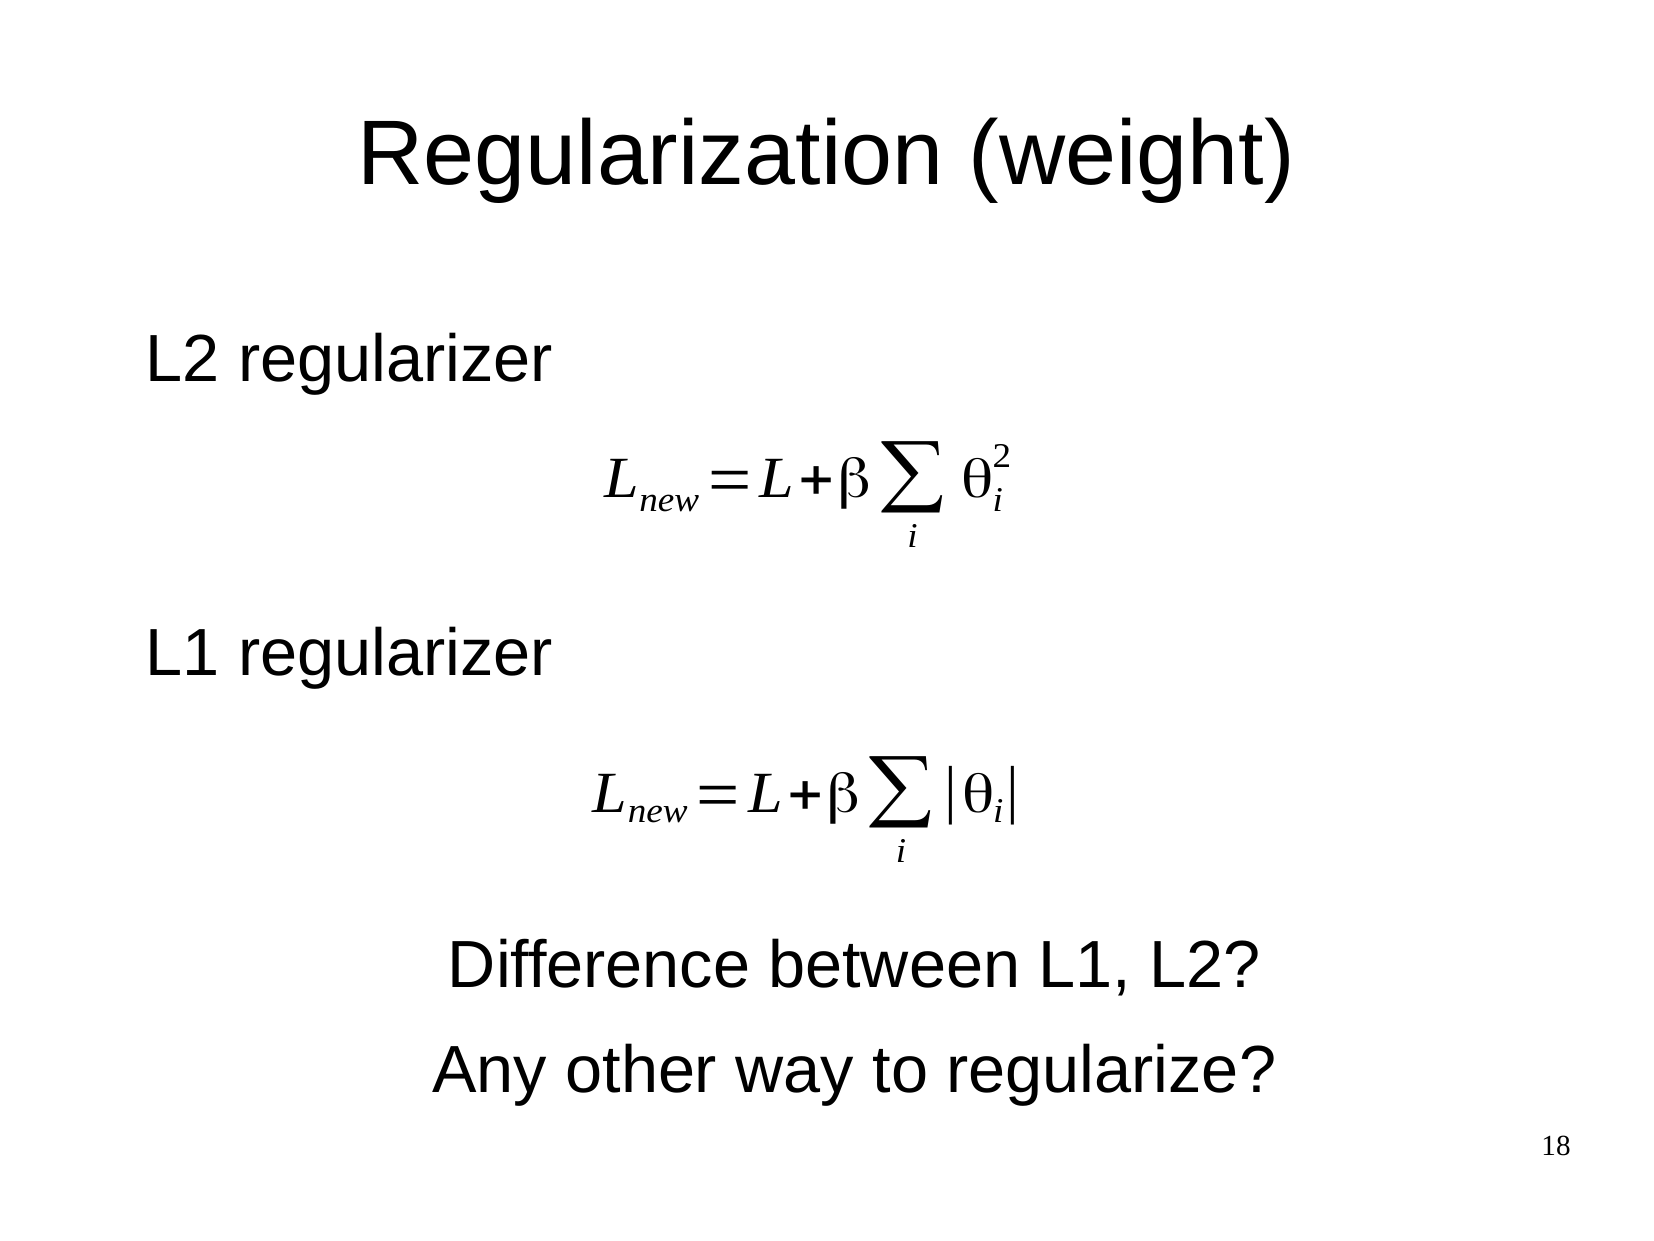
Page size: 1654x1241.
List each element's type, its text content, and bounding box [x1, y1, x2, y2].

chart [585, 435, 1027, 556]
title Regularization (weight) [82, 49, 1571, 257]
list L2 regularizer L1 regularizer Difference between L1, L2? Any other way to regularize? [75, 320, 1564, 1201]
chart [573, 750, 1042, 870]
